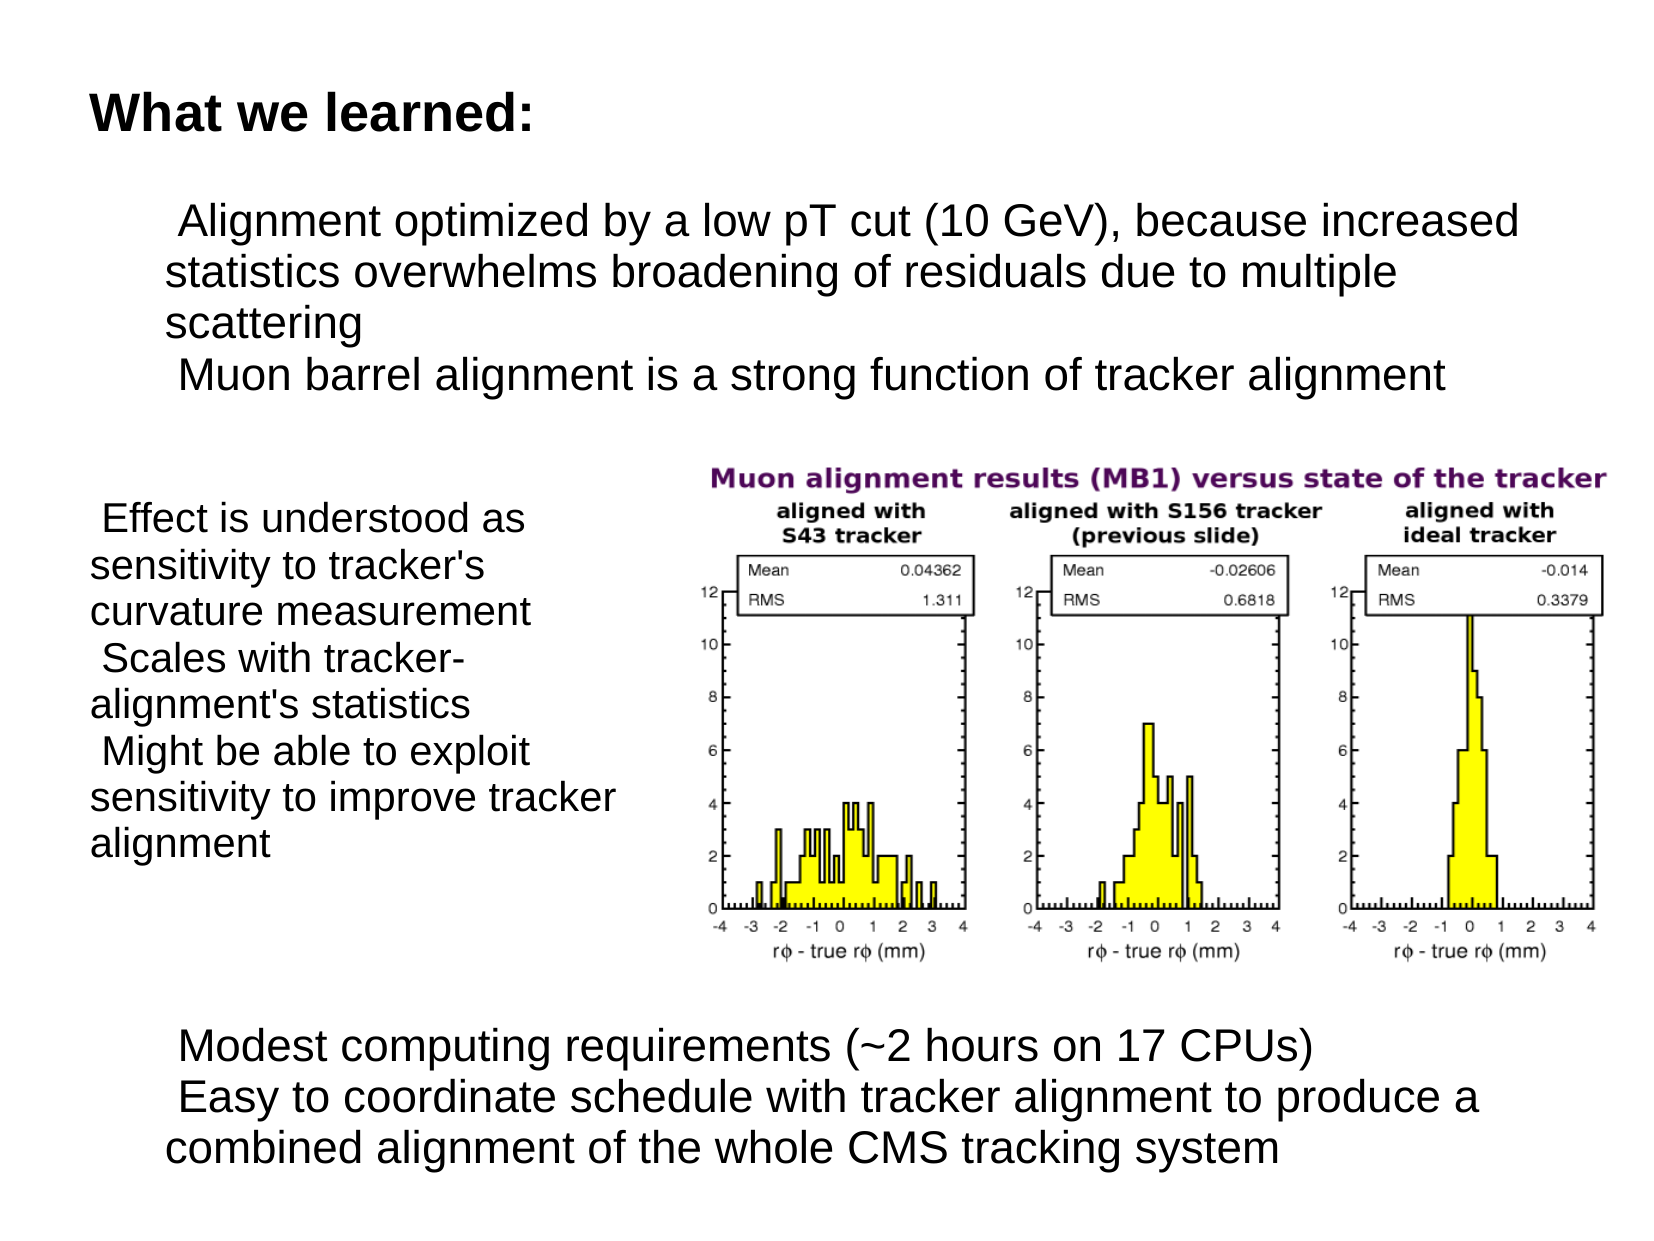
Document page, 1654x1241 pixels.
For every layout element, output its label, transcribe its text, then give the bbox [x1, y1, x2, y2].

text_box What we learned: [75, 75, 552, 160]
text_box Modest computing requirements (~2 hours on 17 CPUs) Easy to coordinate schedule with tracker alignment to produce a combined alignment of the whole CMS tracking system [150, 1012, 1576, 1199]
text_box Effect is understood as sensitivity to tracker's curvature measurement Scales with tracker-alignment's statistics Might be able to exploit sensitivity to improve tracker alignment [75, 487, 654, 919]
text_box Alignment optimized by a low pT cut (10 GeV), because increased statistics overwhelms broadening of residuals due to multiple scattering Muon barrel alignment is a strong function of tracker alignment [150, 187, 1538, 431]
picture [675, 455, 1618, 972]
